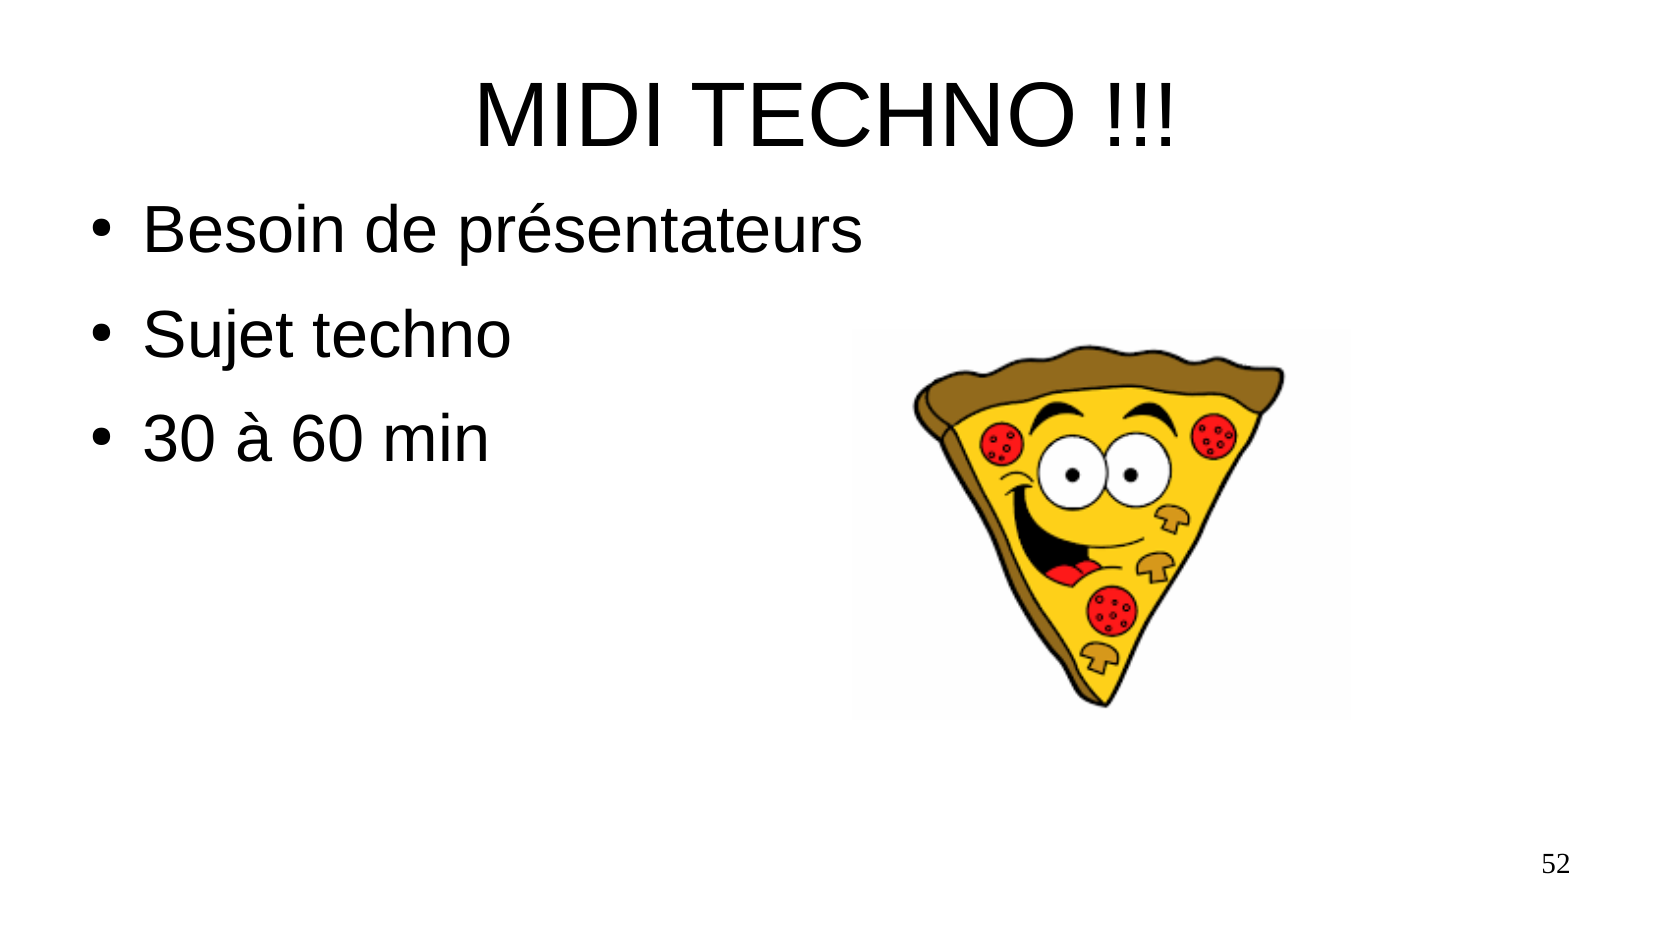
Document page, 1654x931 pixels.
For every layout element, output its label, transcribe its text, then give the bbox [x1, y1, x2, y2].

picture [852, 329, 1351, 721]
list Besoin de présentateurs Sujet techno 30 à 60 min [71, 192, 1561, 732]
title MIDI TECHNO !!! [82, 37, 1571, 193]
